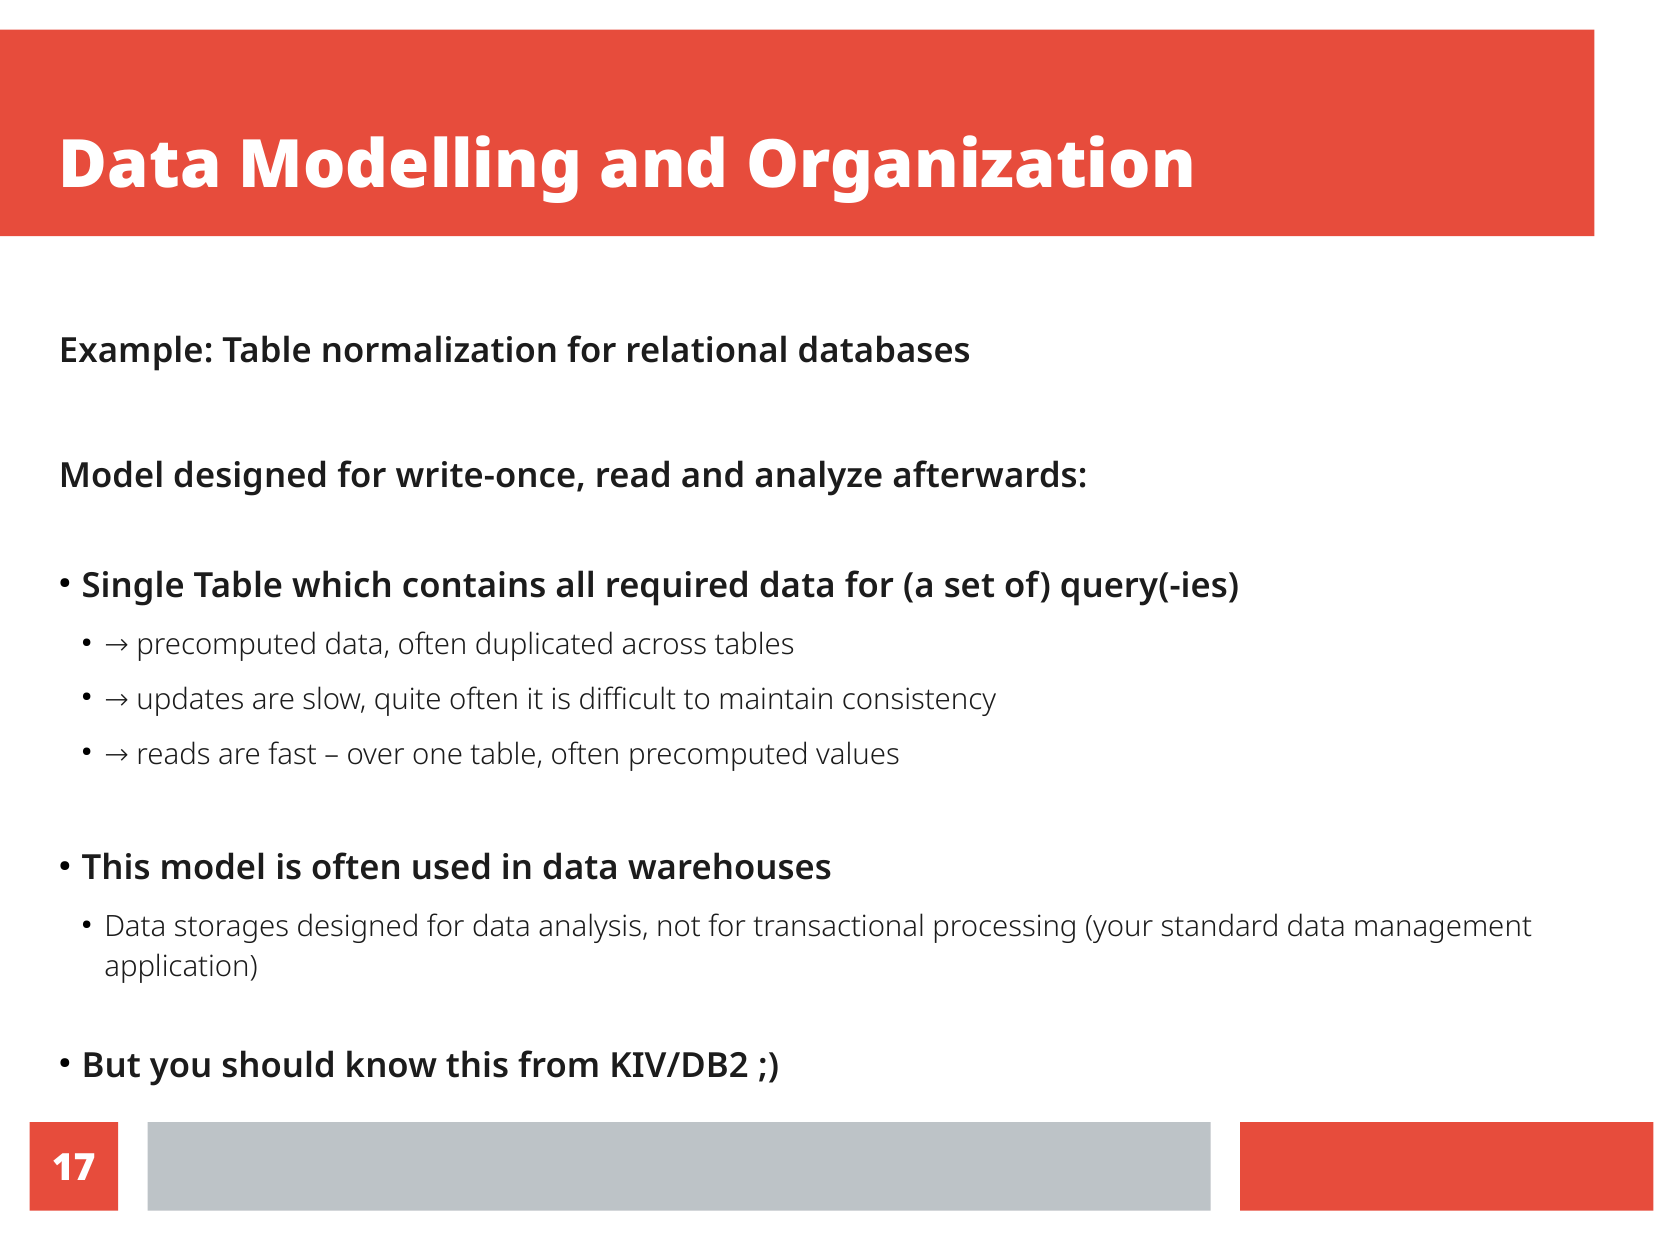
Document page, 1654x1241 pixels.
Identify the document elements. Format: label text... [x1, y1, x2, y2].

list Example: Table normalization for relational databases Model designed for write-once, read and analyze afterwards: Single Table which contains all required data for (a set of) query(-ies) → precomputed data, often duplicated across tables → updates are slow, quite often it is difficult to maintain consistency → reads are fast – over one table, often precomputed values This model is often used in data warehouses Data storages designed for data analysis, not for transactional processing (your standard data management application) But you should know this from KIV/DB2 ;) [59, 324, 1565, 1093]
title Data Modelling and Organization [59, 59, 1595, 207]
